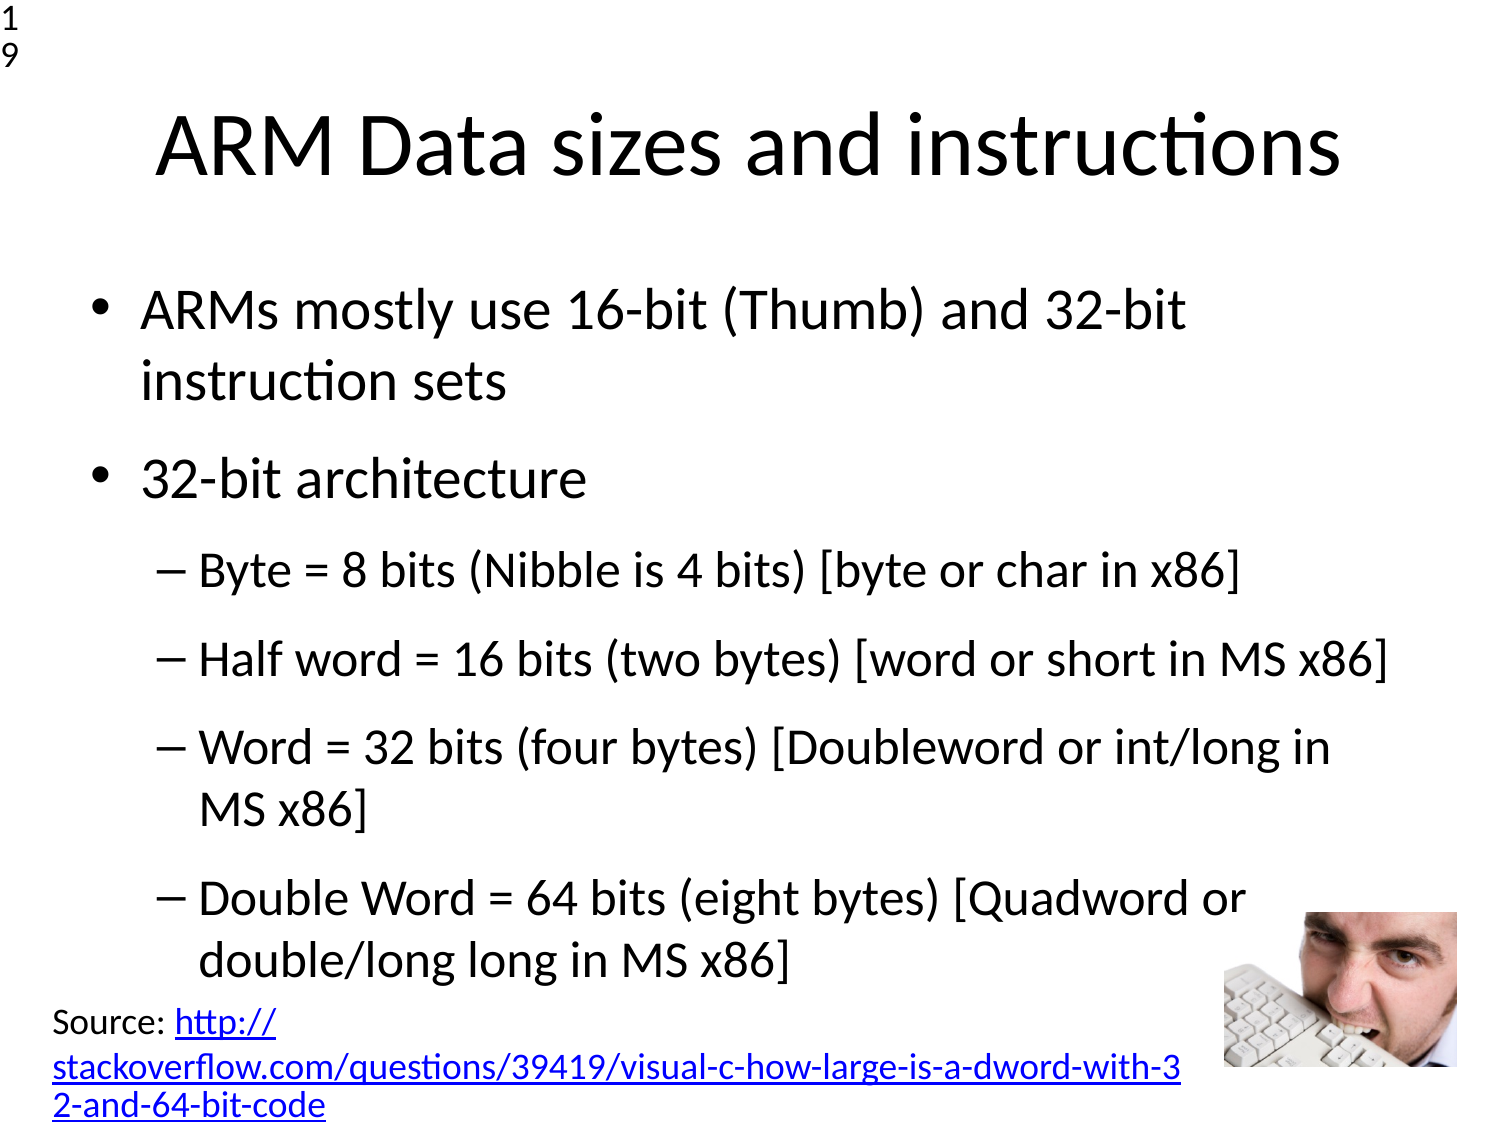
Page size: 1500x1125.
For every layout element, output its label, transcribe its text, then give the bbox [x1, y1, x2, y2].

picture [1224, 912, 1457, 1067]
text_box Source: http://stackoverflow.com/questions/39419/visual-c-how-large-is-a-dword-with-32-and-64-bit-code [37, 989, 1200, 1095]
title ARM Data sizes and instructions [75, 45, 1425, 233]
list ARMs mostly use 16-bit (Thumb) and 32-bit instruction sets 32-bit architecture Byte = 8 bits (Nibble is 4 bits) [byte or char in x86] Half word = 16 bits (two bytes) [word or short in MS x86] Word = 32 bits (four bytes) [Doubleword or int/long in MS x86] Double Word = 64 bits (eight bytes) [Quadword or double/long long in MS x86] [75, 262, 1425, 1005]
